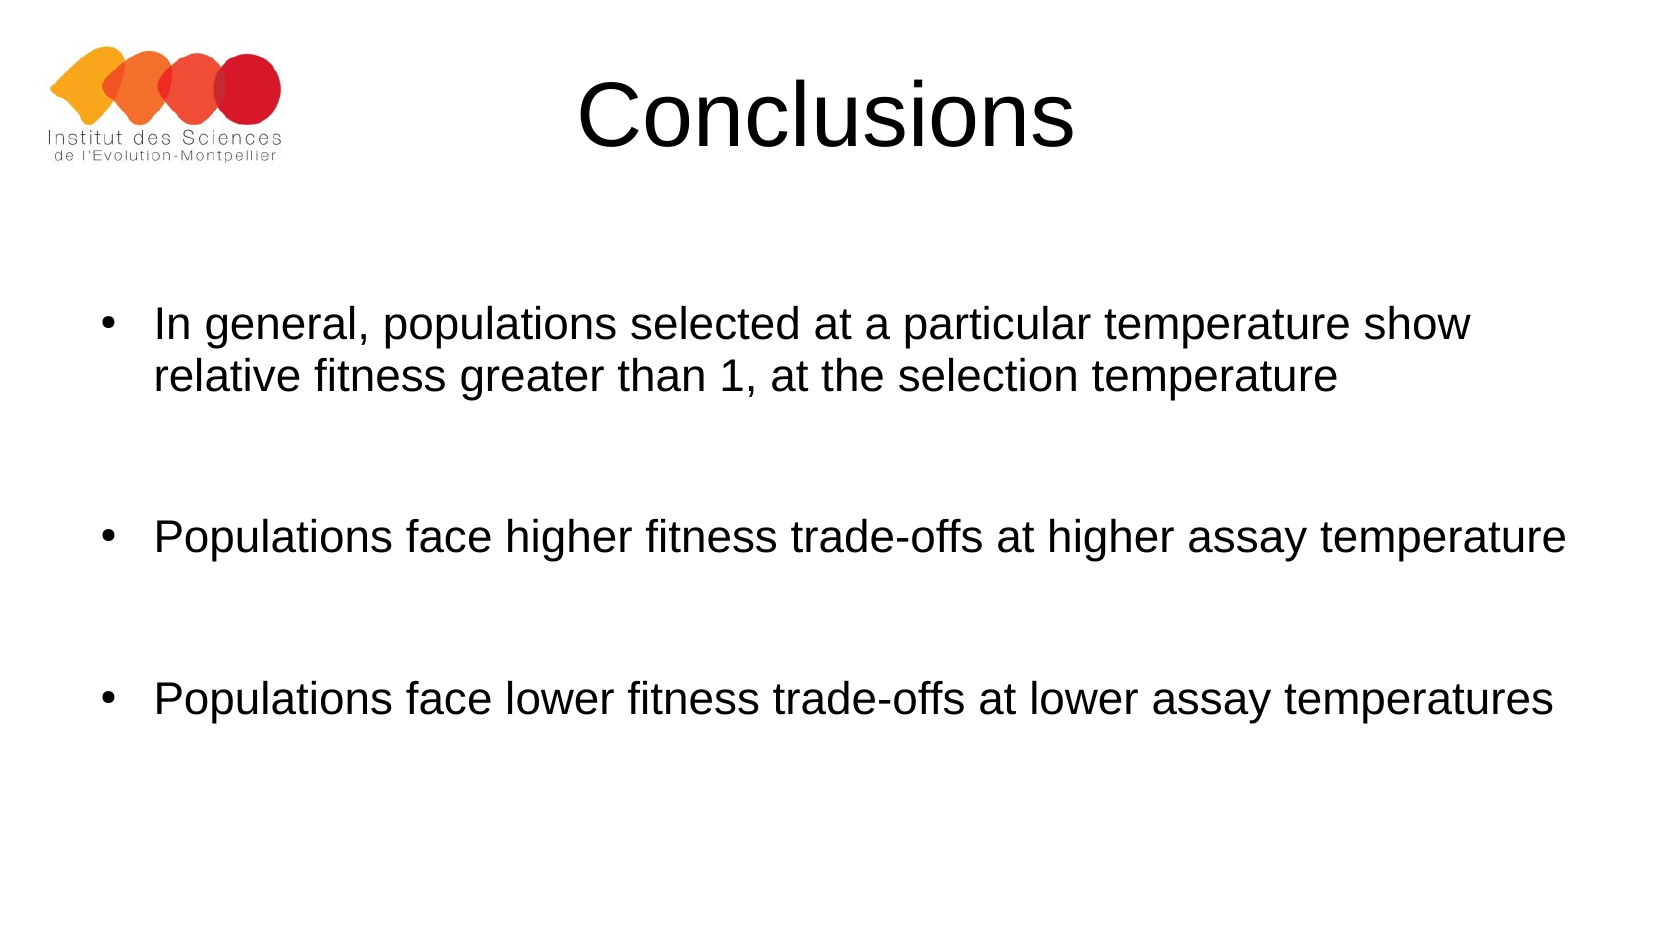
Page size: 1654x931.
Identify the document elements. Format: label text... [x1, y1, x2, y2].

list In general, populations selected at a particular temperature show relative fitness greater than 1, at the selection temperature Populations face higher fitness trade-offs at higher assay temperature Populations face lower fitness trade-offs at lower assay temperatures [82, 217, 1571, 758]
picture [44, 44, 286, 165]
title Conclusions [82, 37, 1571, 193]
